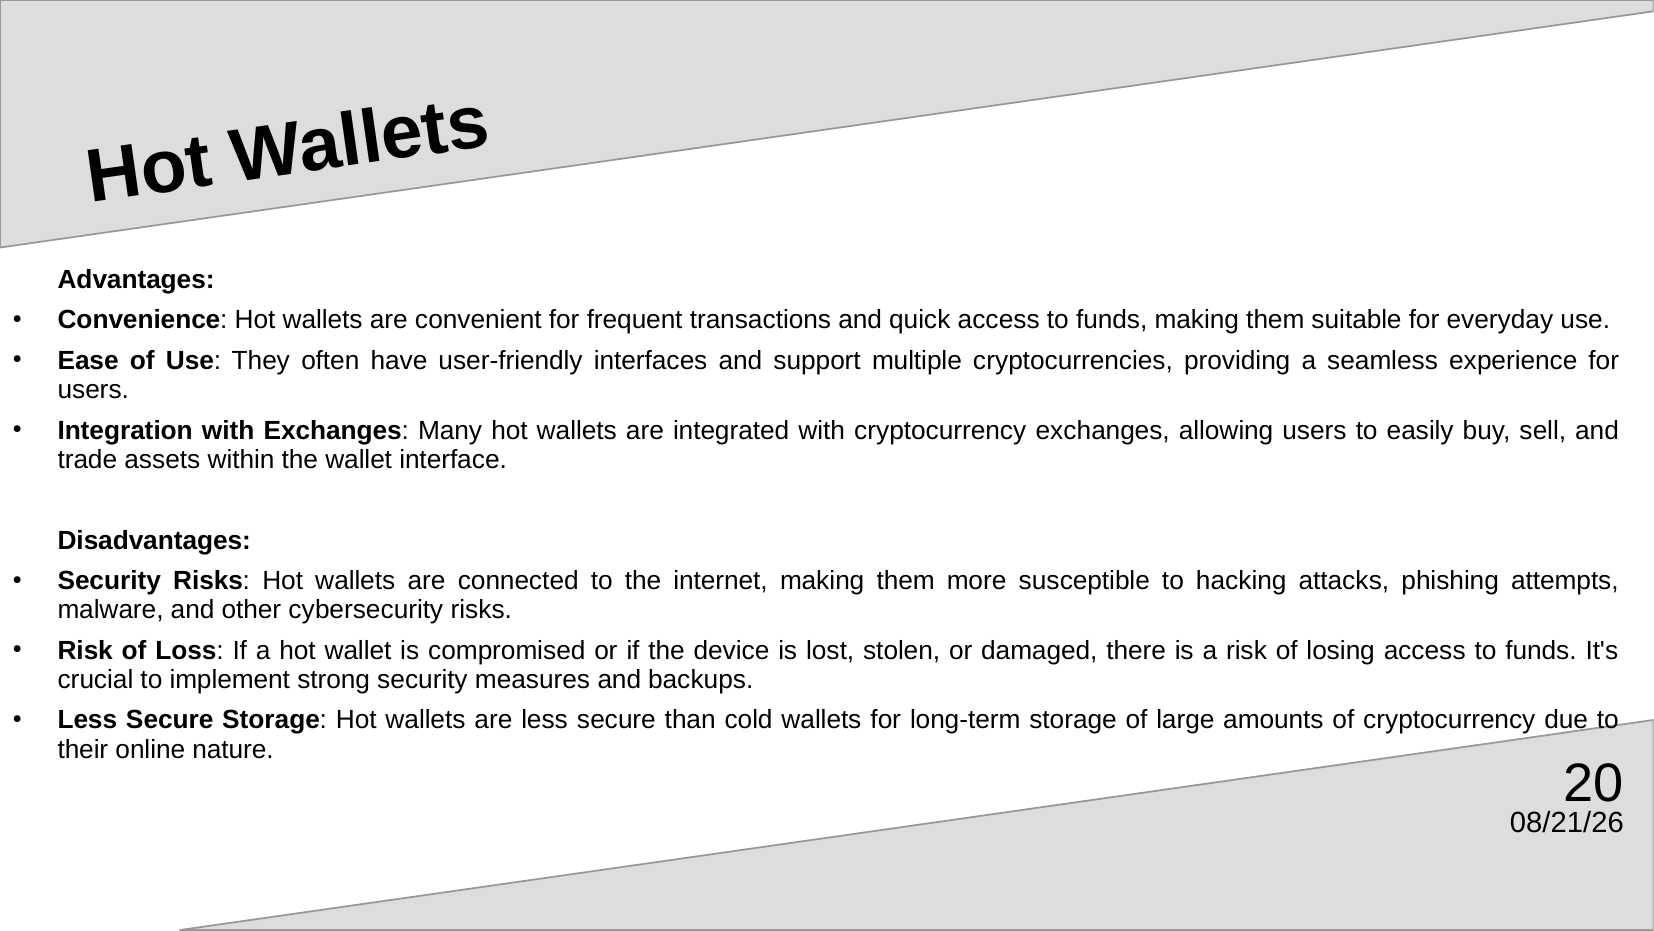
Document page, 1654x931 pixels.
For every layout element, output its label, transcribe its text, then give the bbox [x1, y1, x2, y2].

list Advantages: Convenience: Hot wallets are convenient for frequent transactions and quick access to funds, making them suitable for everyday use. Ease of Use: They often have user-friendly interfaces and support multiple cryptocurrencies, providing a seamless experience for users. Integration with Exchanges: Many hot wallets are integrated with cryptocurrency exchanges, allowing users to easily buy, sell, and trade assets within the wallet interface. Disadvantages: Security Risks: Hot wallets are connected to the internet, making them more susceptible to hacking attacks, phishing attempts, malware, and other cybersecurity risks. Risk of Loss: If a hot wallet is compromised or if the device is lost, stolen, or damaged, there is a risk of losing access to funds. It's crucial to implement strong security measures and backups. Less Secure Storage: Hot wallets are less secure than cold wallets for long-term storage of large amounts of cryptocurrency due to their online nature. [12, 264, 1618, 790]
title Hot Wallets [3, 0, 1406, 252]
